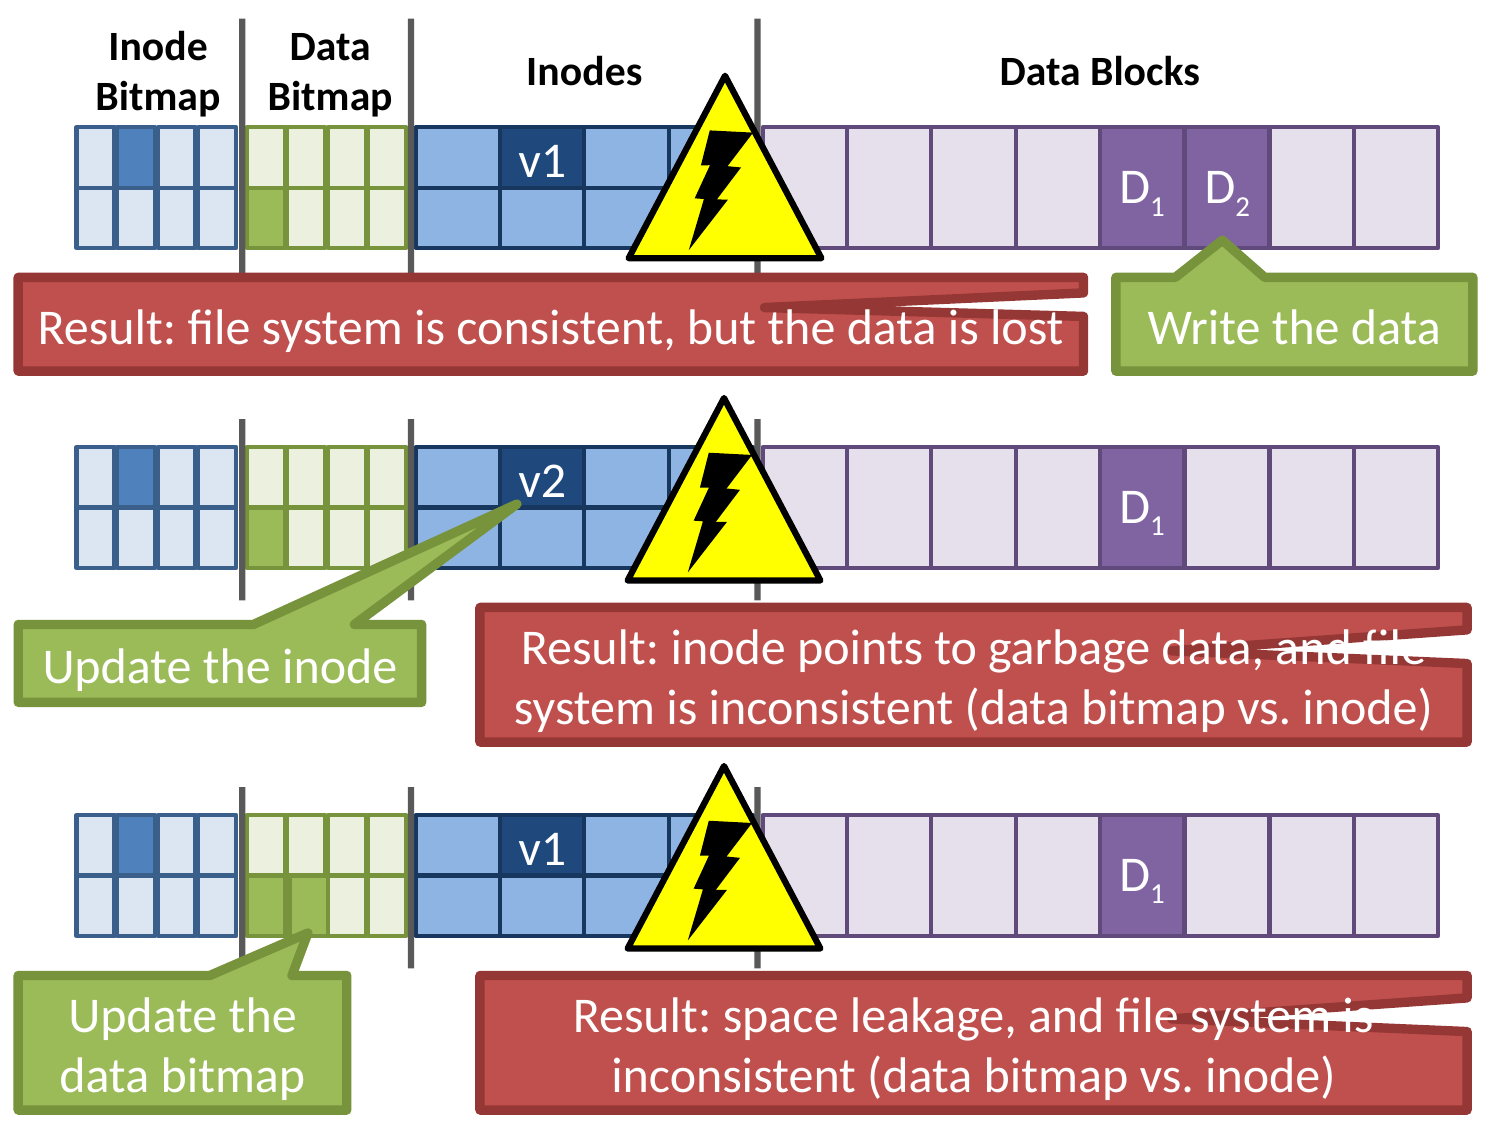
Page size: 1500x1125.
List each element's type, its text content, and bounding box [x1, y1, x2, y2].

text_box [157, 447, 196, 568]
text_box [287, 447, 326, 568]
text_box D2 [1185, 127, 1270, 249]
text_box [327, 447, 366, 568]
text_box v1 [500, 815, 584, 875]
text_box [198, 127, 237, 249]
text_box Update the data bitmap [18, 933, 347, 1111]
text_box Update the inode [18, 504, 517, 703]
text_box [157, 127, 196, 249]
text_box [198, 447, 237, 568]
text_box [117, 127, 156, 249]
text_box Inodes [511, 36, 658, 102]
text_box [157, 815, 196, 936]
text_box [76, 127, 115, 249]
text_box [117, 447, 156, 568]
text_box Result: space leakage, and file system is inconsistent (data bitmap vs. inode) [479, 975, 1468, 1111]
text_box [1185, 815, 1439, 936]
text_box v1 [500, 127, 584, 187]
text_box Data Blocks [984, 36, 1216, 102]
text_box [415, 447, 506, 550]
text_box [368, 127, 407, 249]
text_box Write the data [1115, 240, 1473, 372]
text_box [1270, 127, 1439, 249]
text_box D1 [1100, 447, 1185, 568]
text_box [246, 815, 285, 936]
text_box v2 [500, 446, 585, 508]
text_box [327, 127, 366, 249]
text_box [76, 815, 115, 936]
text_box [415, 75, 1100, 259]
text_box [368, 447, 407, 568]
text_box Data Bitmap [252, 11, 408, 126]
text_box [1185, 447, 1439, 568]
text_box [287, 127, 326, 249]
text_box [76, 447, 115, 568]
text_box Result: inode points to garbage data, and file system is inconsistent (data bitmap vs. inode) [479, 607, 1468, 743]
text_box [198, 815, 237, 936]
text_box [368, 815, 407, 936]
text_box Result: file system is consistent, but the data is lost [18, 277, 1084, 372]
text_box [432, 398, 1100, 581]
text_box [246, 447, 285, 568]
text_box [287, 815, 366, 936]
text_box D1 [1100, 815, 1185, 936]
text_box Inode Bitmap [80, 11, 236, 126]
text_box [246, 127, 285, 249]
text_box [415, 766, 1100, 949]
text_box [117, 815, 156, 936]
text_box D1 [1100, 127, 1185, 249]
